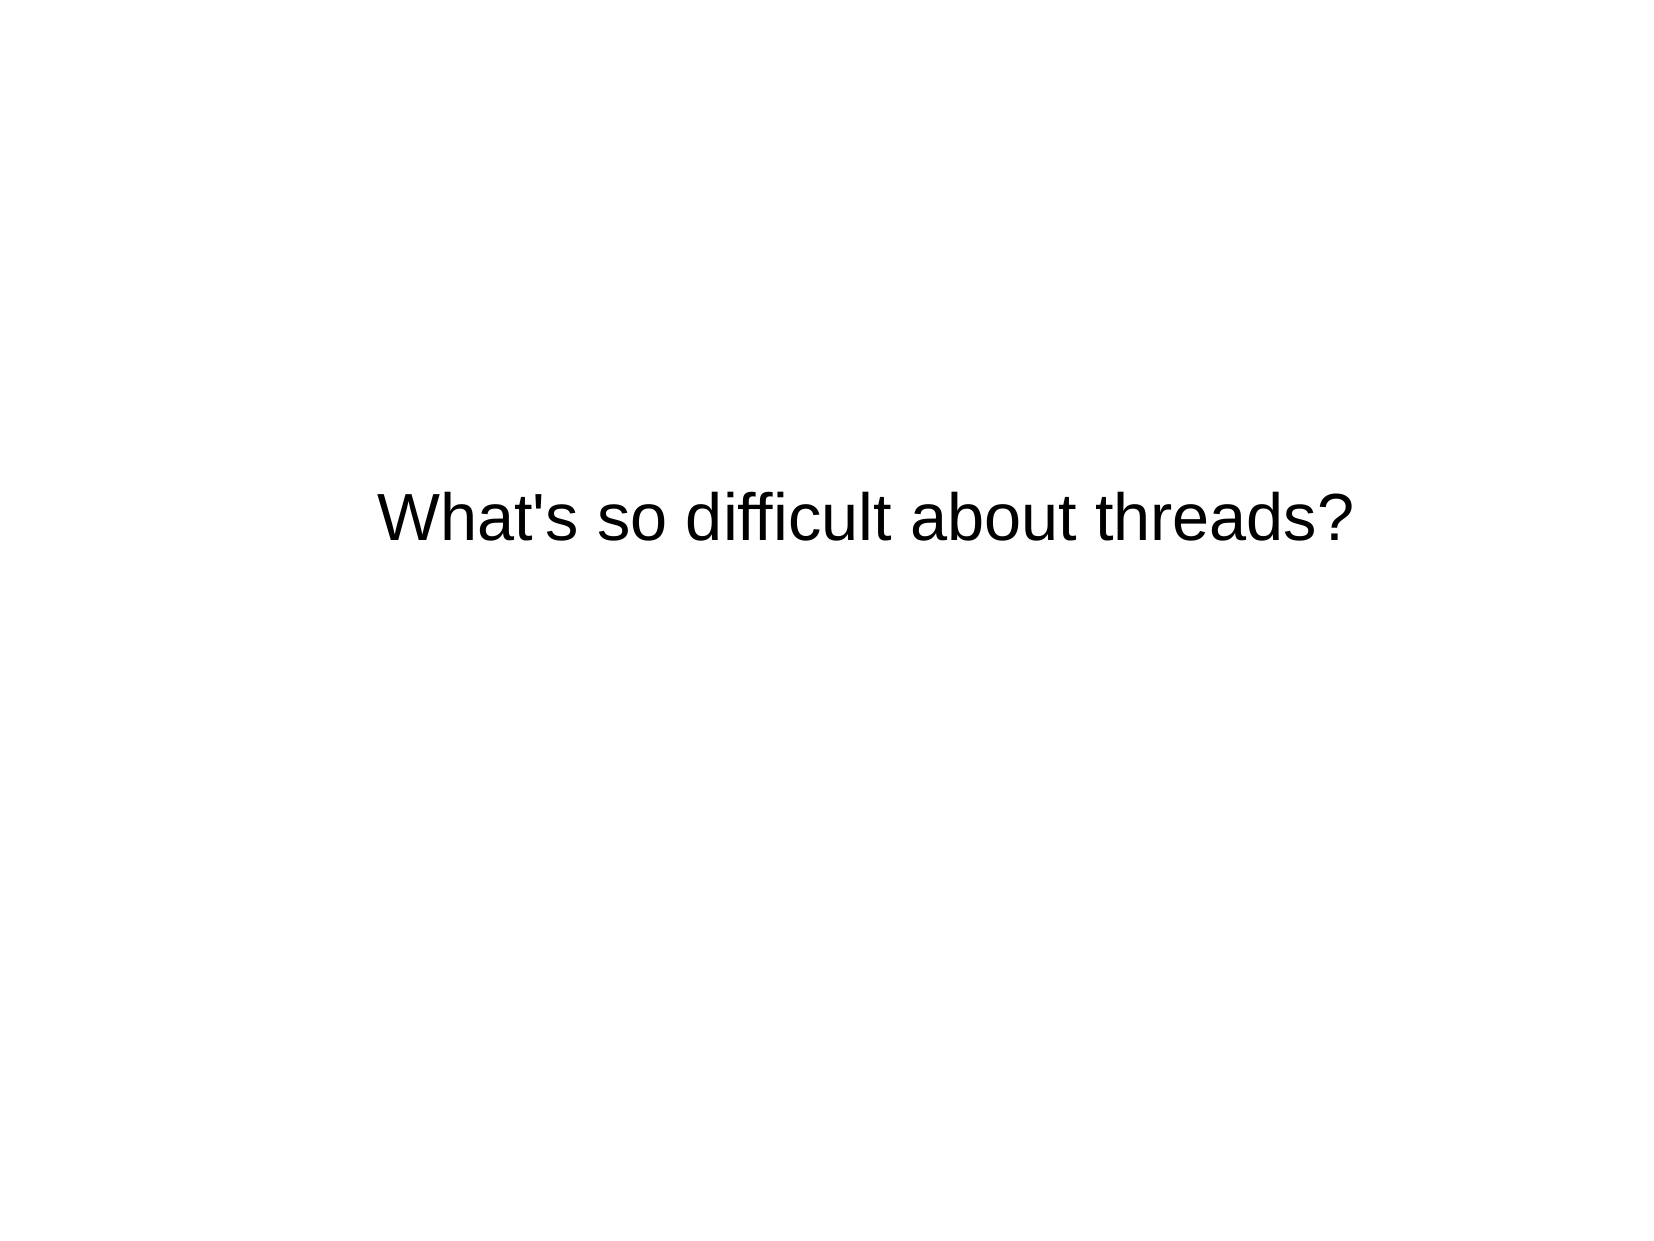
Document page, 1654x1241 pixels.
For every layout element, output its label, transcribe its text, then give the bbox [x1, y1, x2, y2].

list What's so difficult about threads? [86, 480, 1576, 1241]
